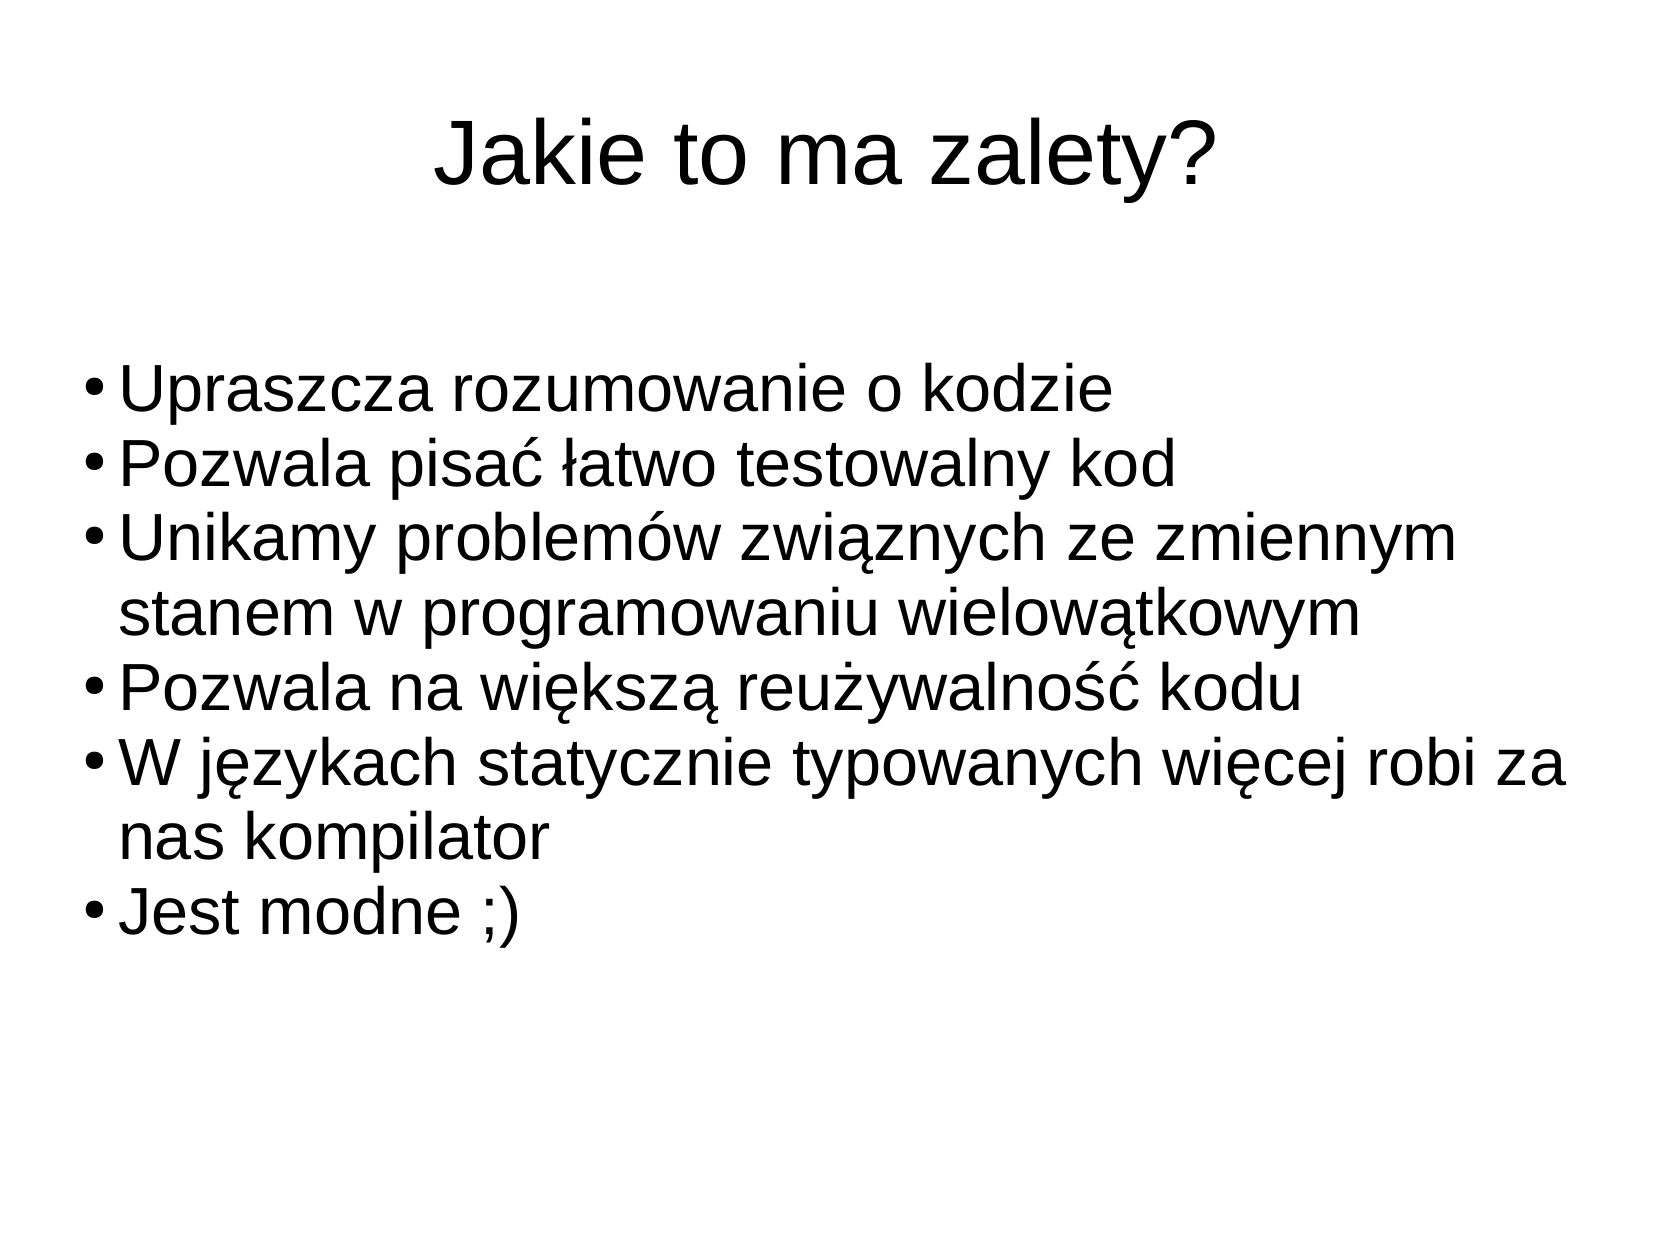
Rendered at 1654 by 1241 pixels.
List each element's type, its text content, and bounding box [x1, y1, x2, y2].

subtitle Upraszcza rozumowanie o kodzie Pozwala pisać łatwo testowalny kod Unikamy problemów związnych ze zmiennym stanem w programowaniu wielowątkowym Pozwala na większą reużywalność kodu W językach statycznie typowanych więcej robi za nas kompilator Jest modne ;) [82, 290, 1571, 1010]
title Jakie to ma zalety? [82, 49, 1571, 257]
